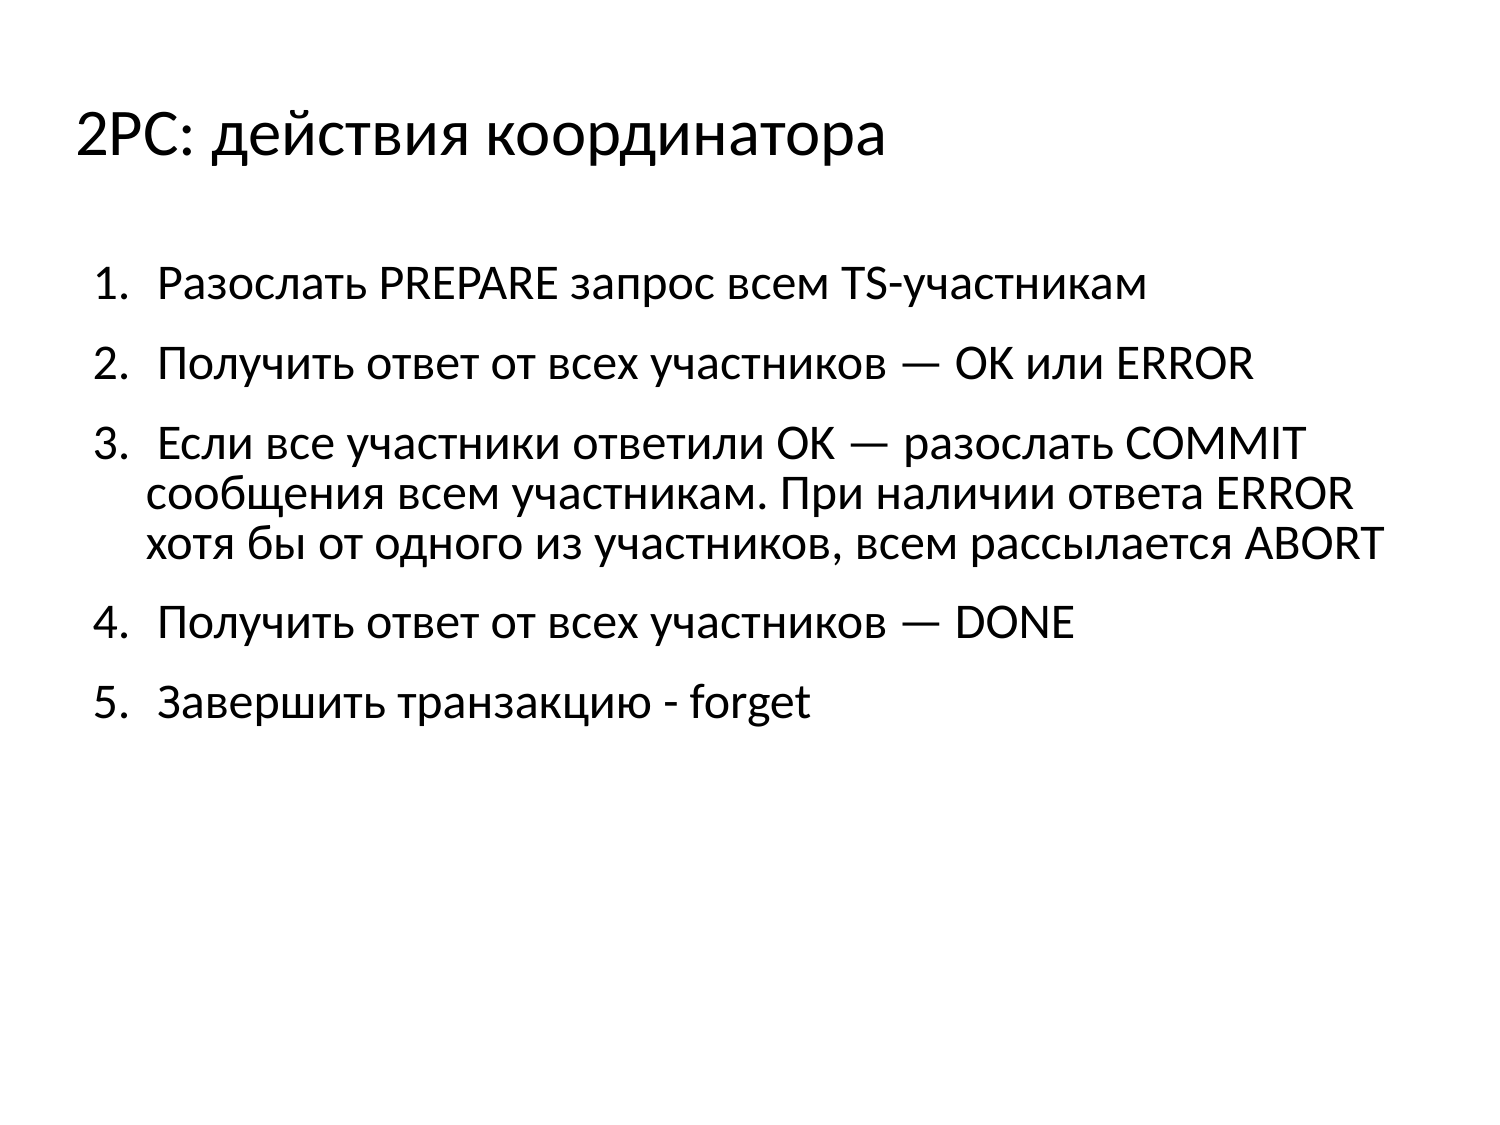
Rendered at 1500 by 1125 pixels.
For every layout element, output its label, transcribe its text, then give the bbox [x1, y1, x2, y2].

list Разослать PREPARE запрос всем TS-участникам Получить ответ от всех участников — OK или ERROR Если все участники ответили OK — разослать COMMIT сообщения всем участникам. При наличии ответа ERROR хотя бы от одного из участников, всем рассылается ABORT Получить ответ от всех участников — DONE Завершить транзакцию - forget [75, 262, 1425, 1005]
title 2PC: действия координатора [75, 45, 1425, 233]
